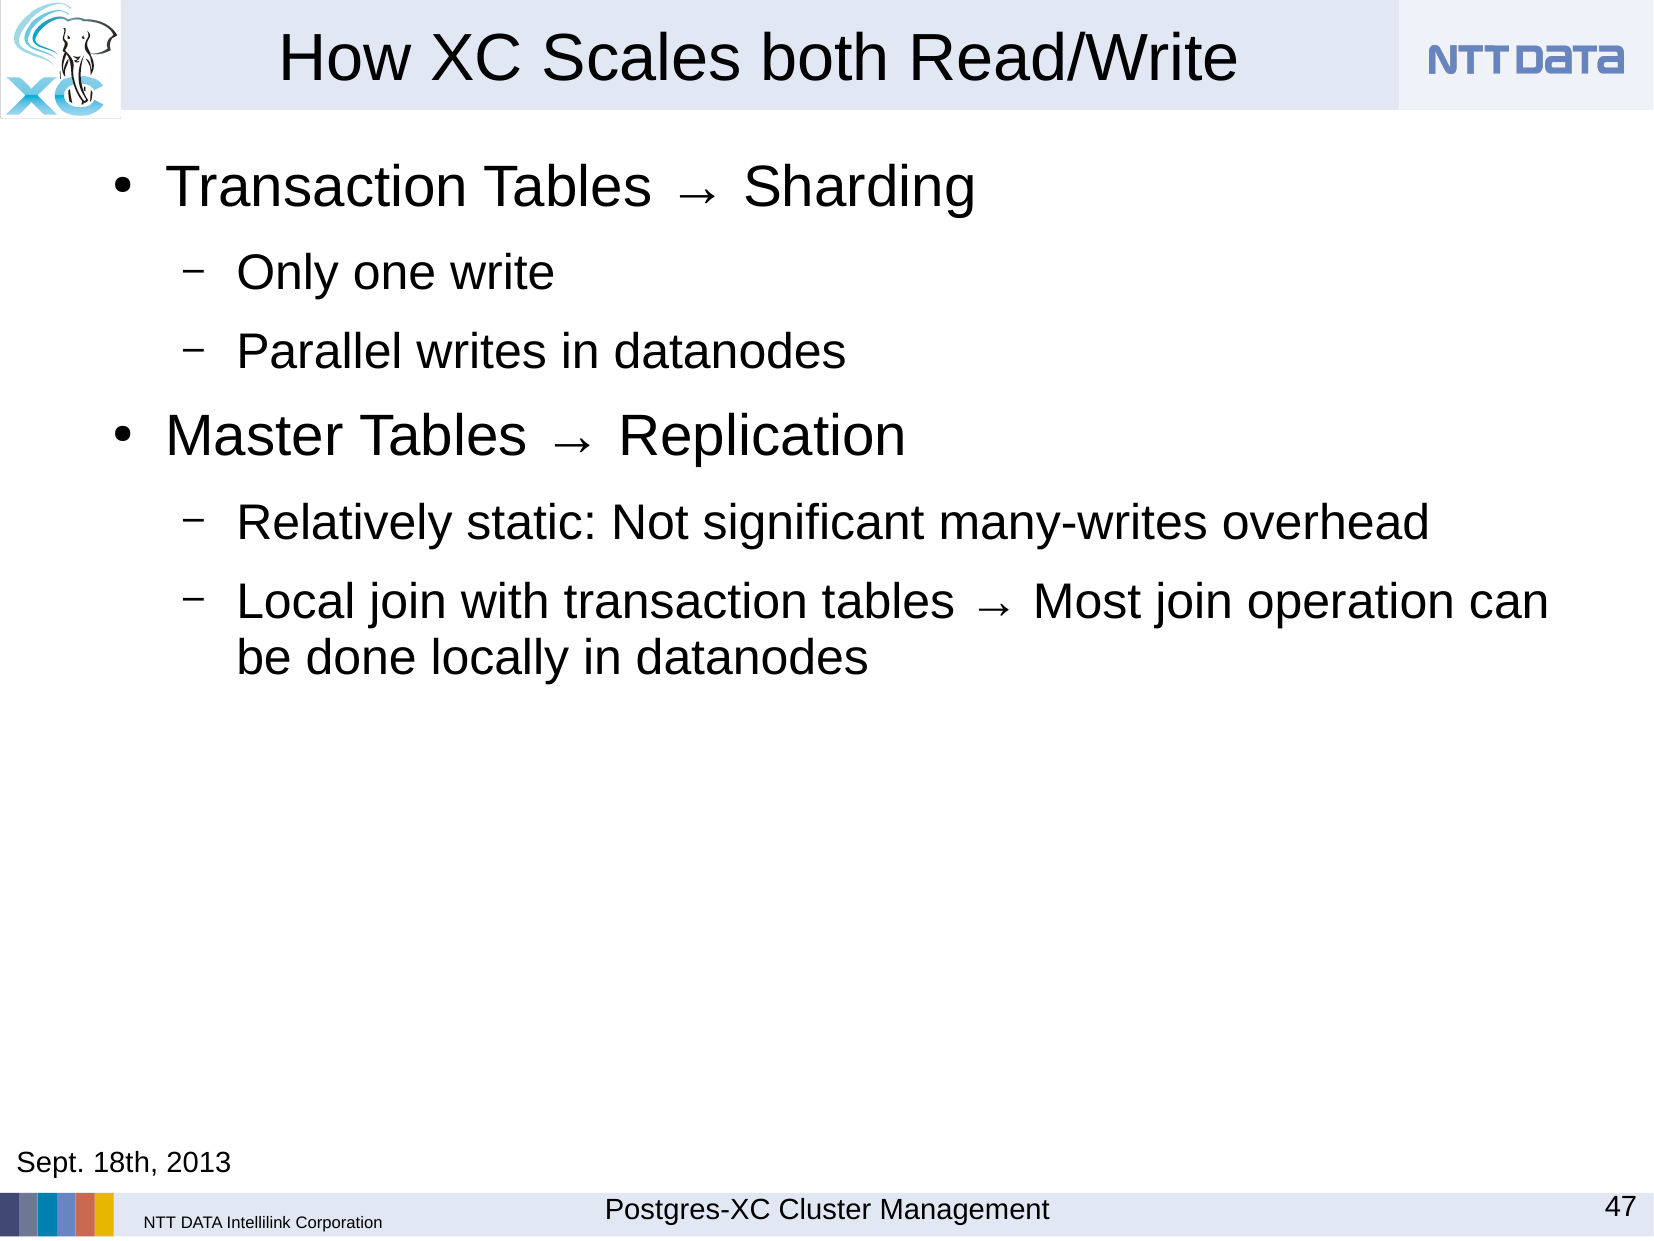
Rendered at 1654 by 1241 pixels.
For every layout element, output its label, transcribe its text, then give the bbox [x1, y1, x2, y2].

picture [0, 0, 121, 119]
picture [1429, 45, 1624, 74]
title How XC Scales both Read/Write [120, 3, 1399, 110]
list Transaction Tables → Sharding Only one write Parallel writes in datanodes Master Tables → Replication Relatively static: Not significant many-writes overhead Local join with transaction tables → Most join operation can be done locally in datanodes [94, 153, 1583, 873]
